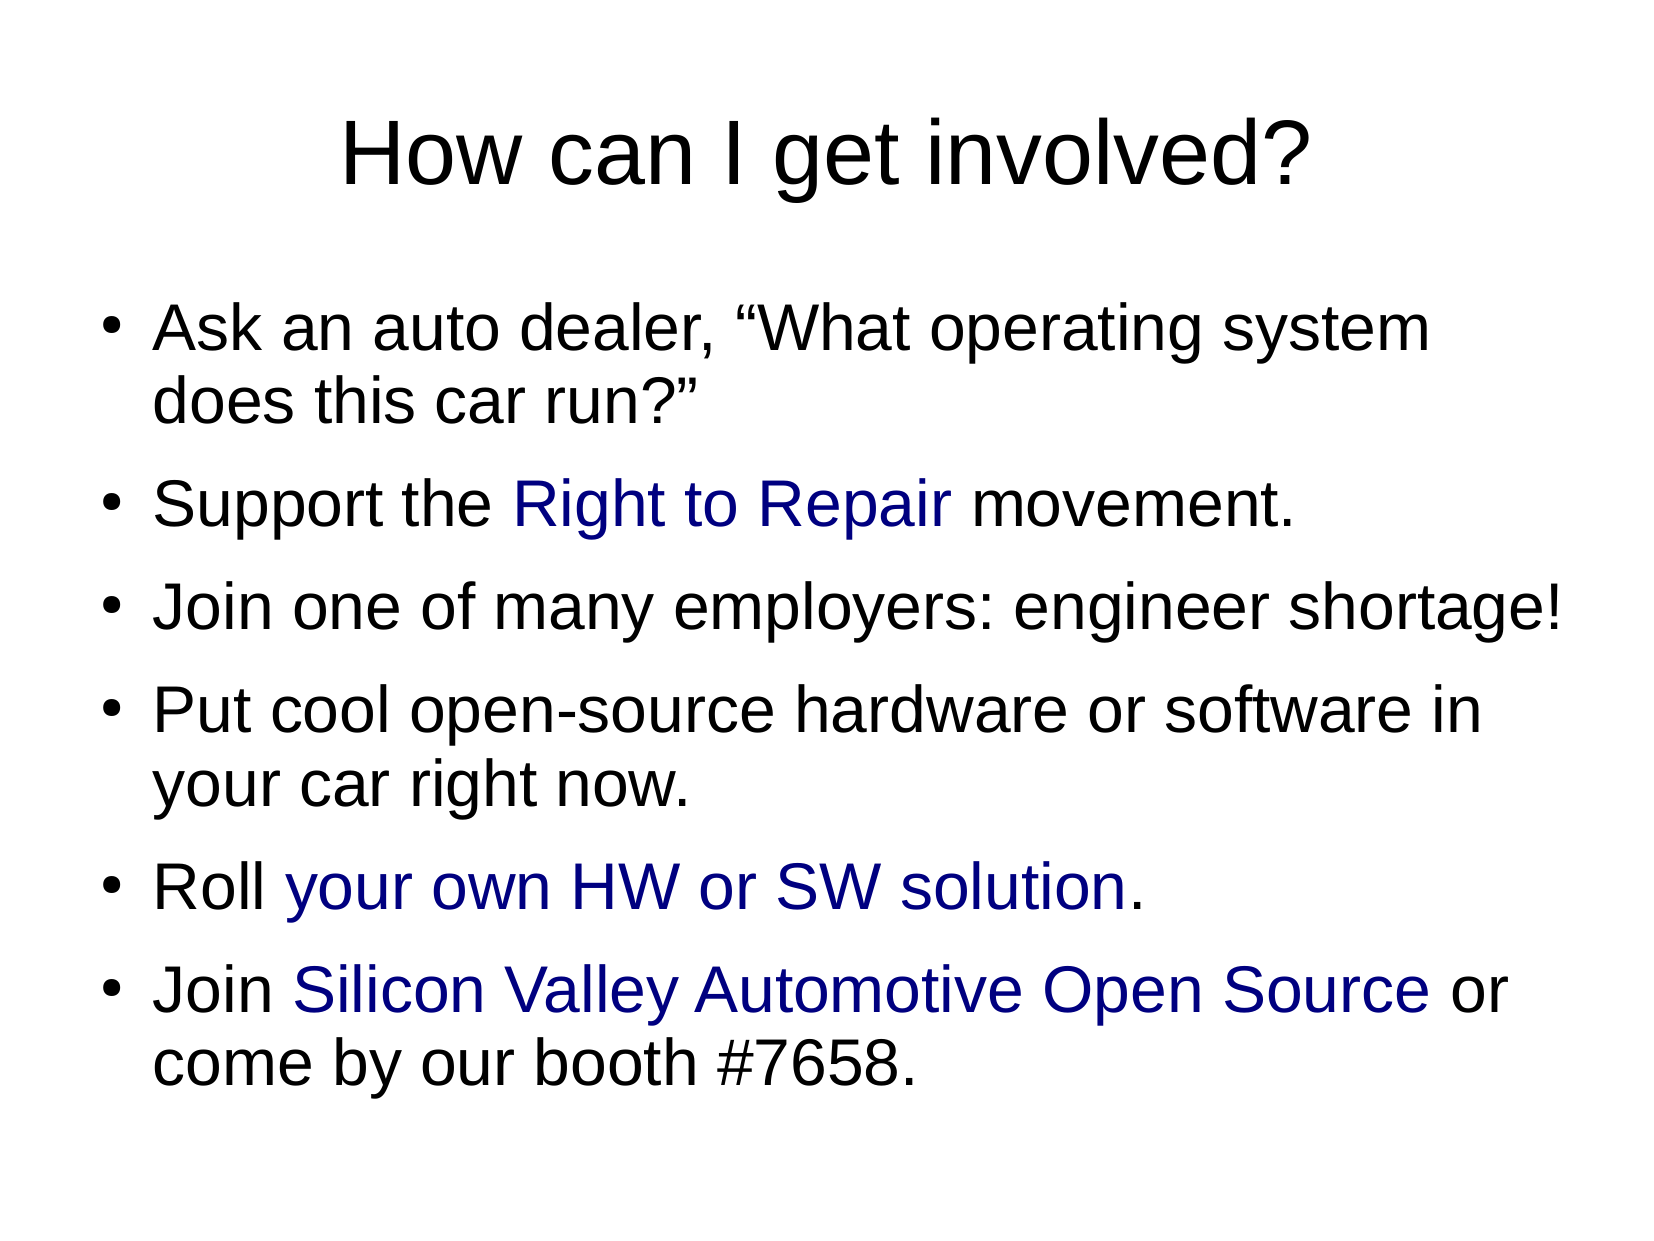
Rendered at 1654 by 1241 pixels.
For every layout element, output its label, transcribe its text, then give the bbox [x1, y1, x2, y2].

list Ask an auto dealer, “What operating system does this car run?” Support the Right to Repair movement. Join one of many employers: engineer shortage! Put cool open-source hardware or software in your car right now. Roll your own HW or SW solution. Join Silicon Valley Automotive Open Source or come by our booth #7658. [82, 290, 1571, 1109]
title How can I get involved? [82, 49, 1571, 257]
